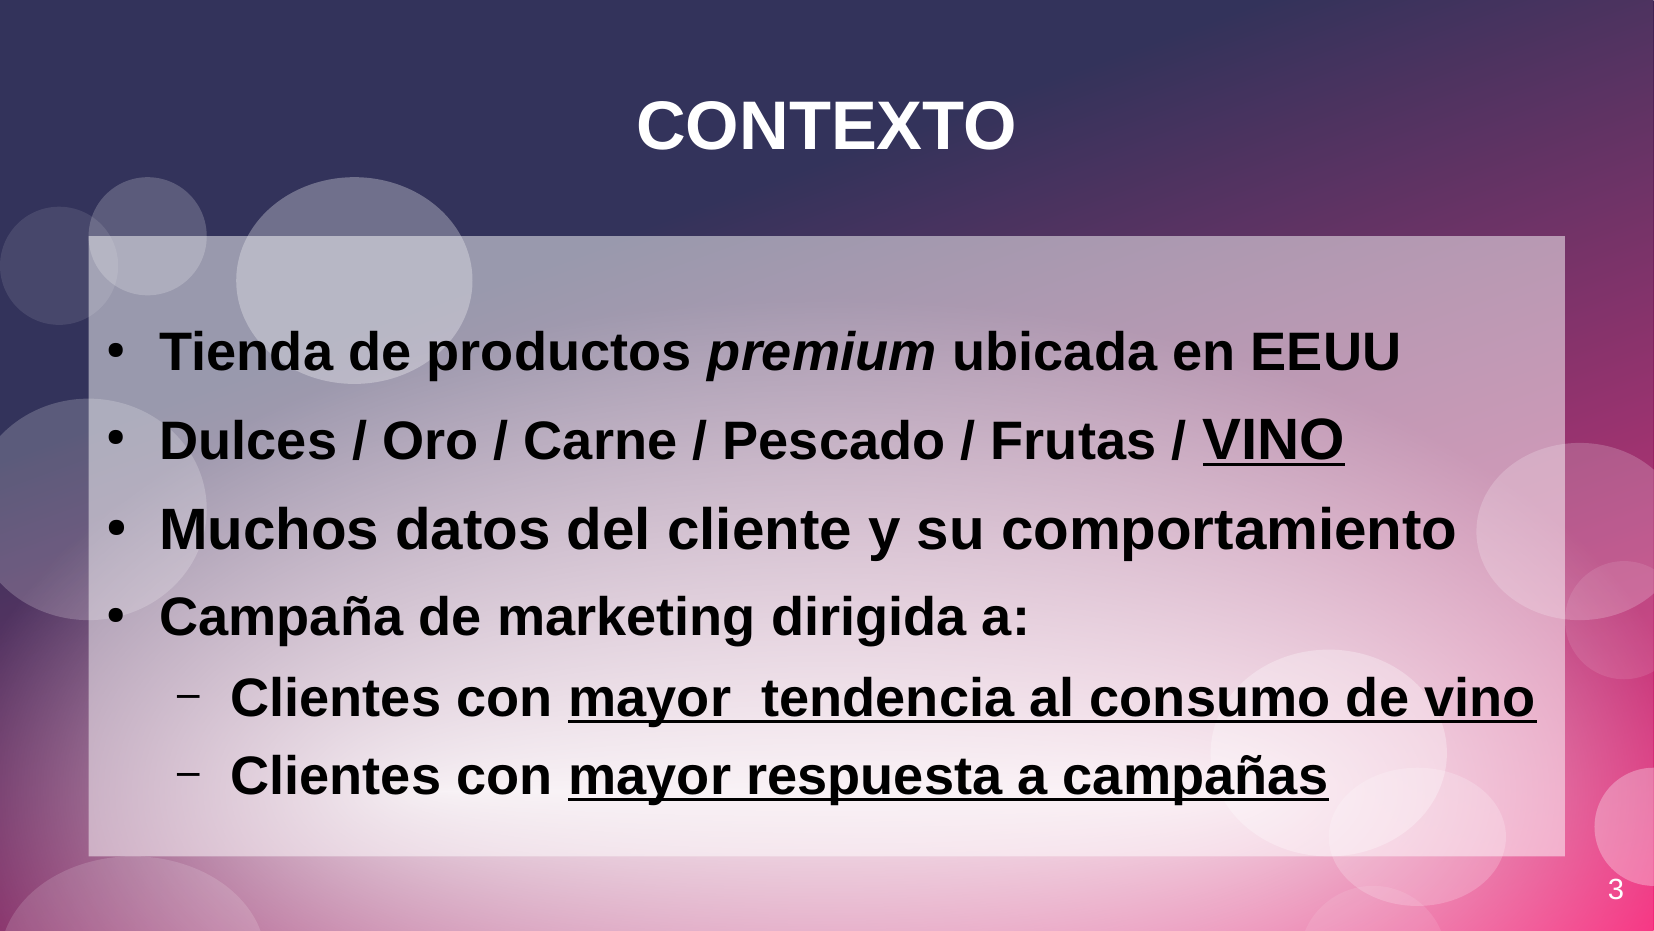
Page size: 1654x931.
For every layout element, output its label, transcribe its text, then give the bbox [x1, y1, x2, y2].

title CONTEXTO [88, 44, 1565, 207]
list Tienda de productos premium ubicada en EEUU Dulces / Oro / Carne / Pescado / Frutas / VINO Muchos datos del cliente y su comportamiento Campaña de marketing dirigida a: Clientes con mayor tendencia al consumo de vino Clientes con mayor respuesta a campañas [88, 236, 1565, 857]
